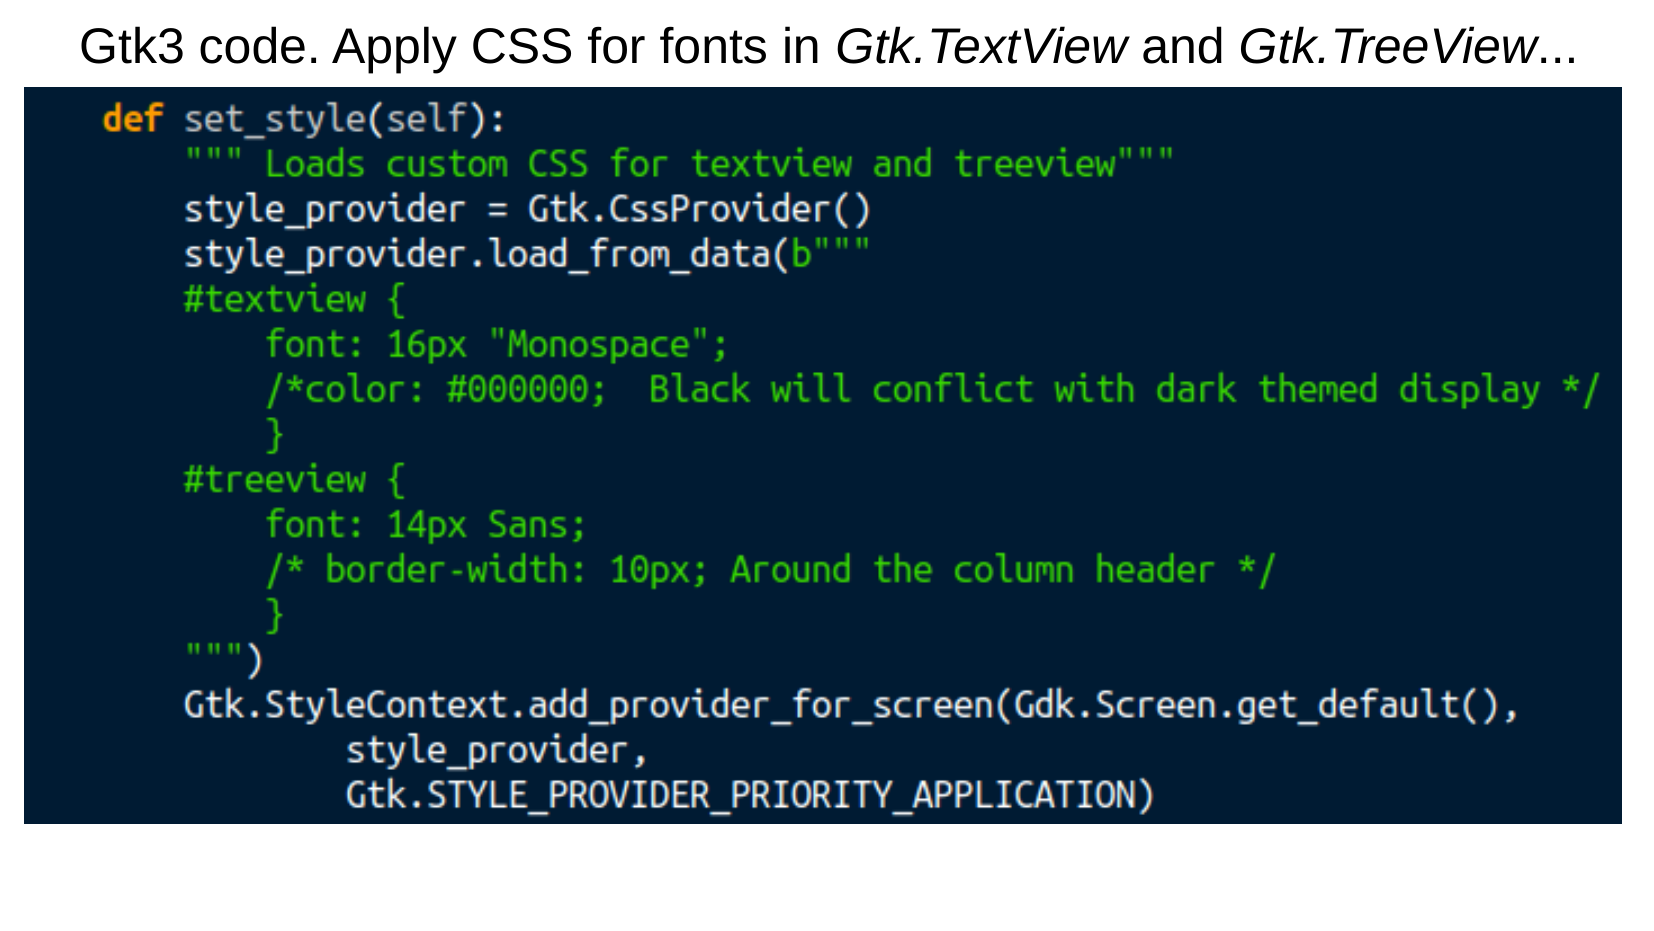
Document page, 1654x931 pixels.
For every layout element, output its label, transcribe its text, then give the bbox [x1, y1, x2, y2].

picture [24, 87, 1622, 824]
list Gtk3 code. Apply CSS for fonts in Gtk.TextView and Gtk.TreeView... [79, 18, 1622, 87]
